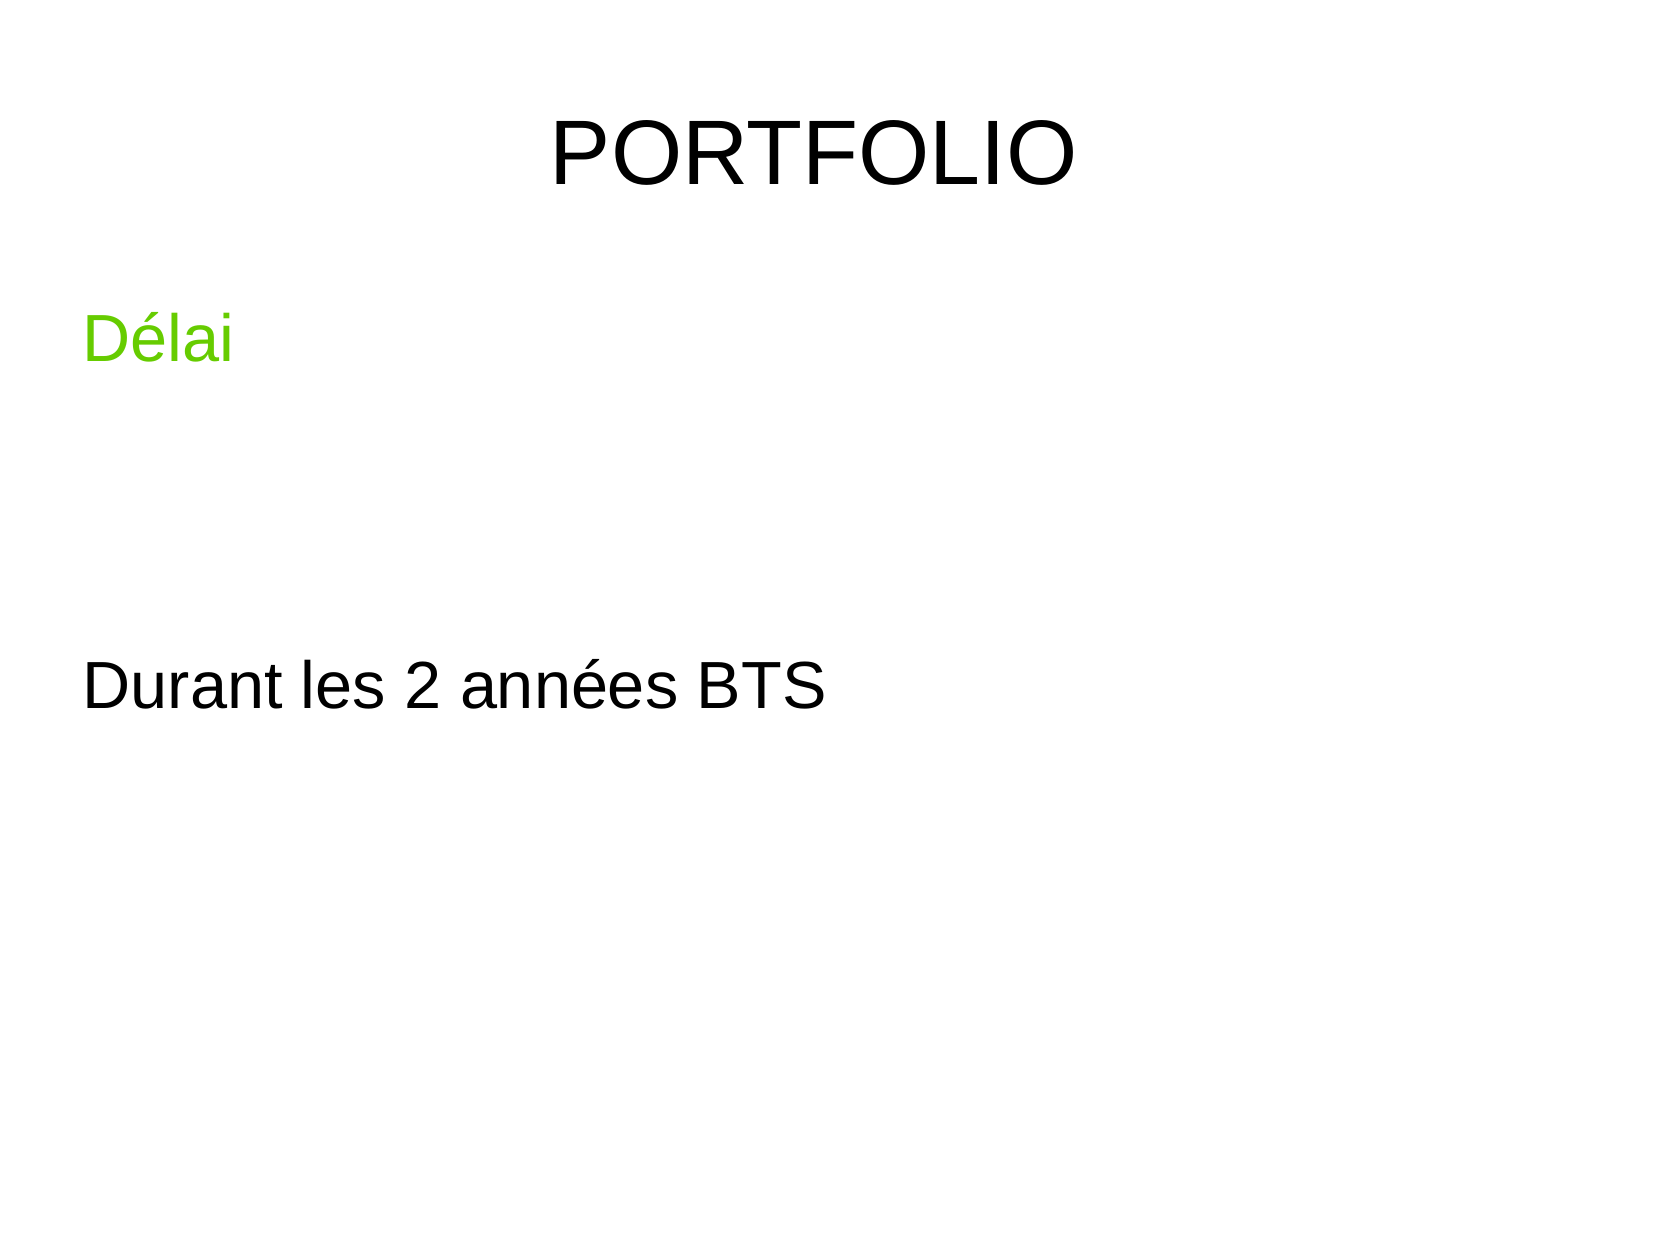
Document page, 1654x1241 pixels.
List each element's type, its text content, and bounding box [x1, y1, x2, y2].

title PORTFOLIO [82, 49, 1571, 257]
list Délai Durant les 2 années BTS [82, 290, 1571, 1010]
